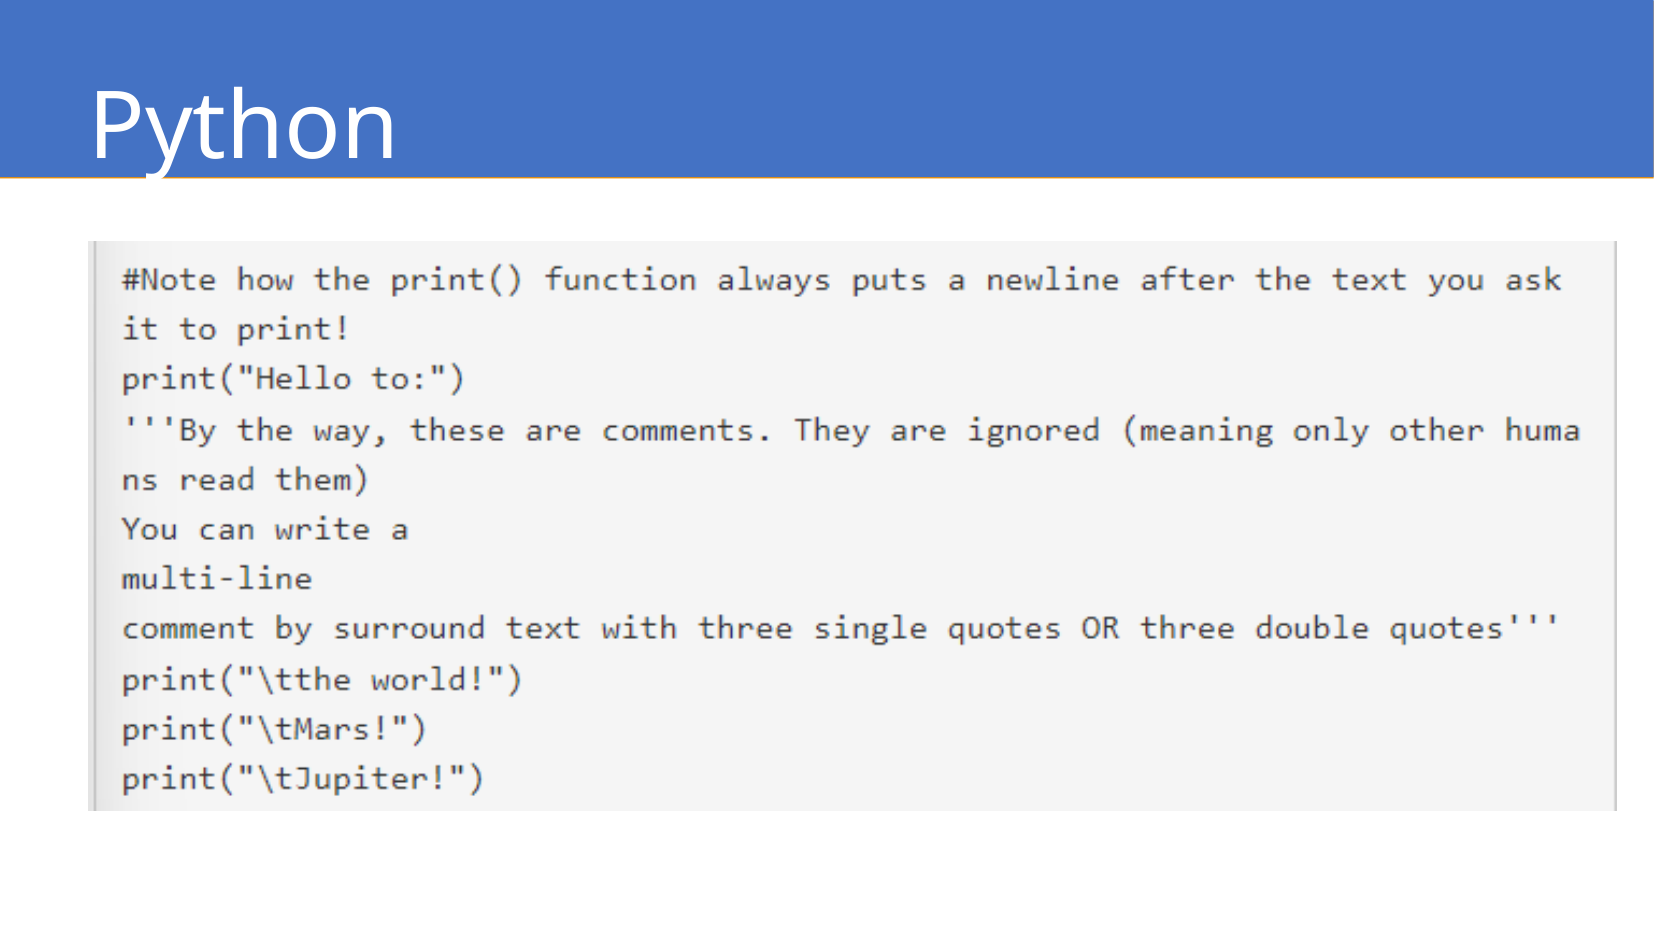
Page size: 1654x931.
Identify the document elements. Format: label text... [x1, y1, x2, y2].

picture [88, 241, 1617, 811]
title Python [88, 14, 1565, 178]
